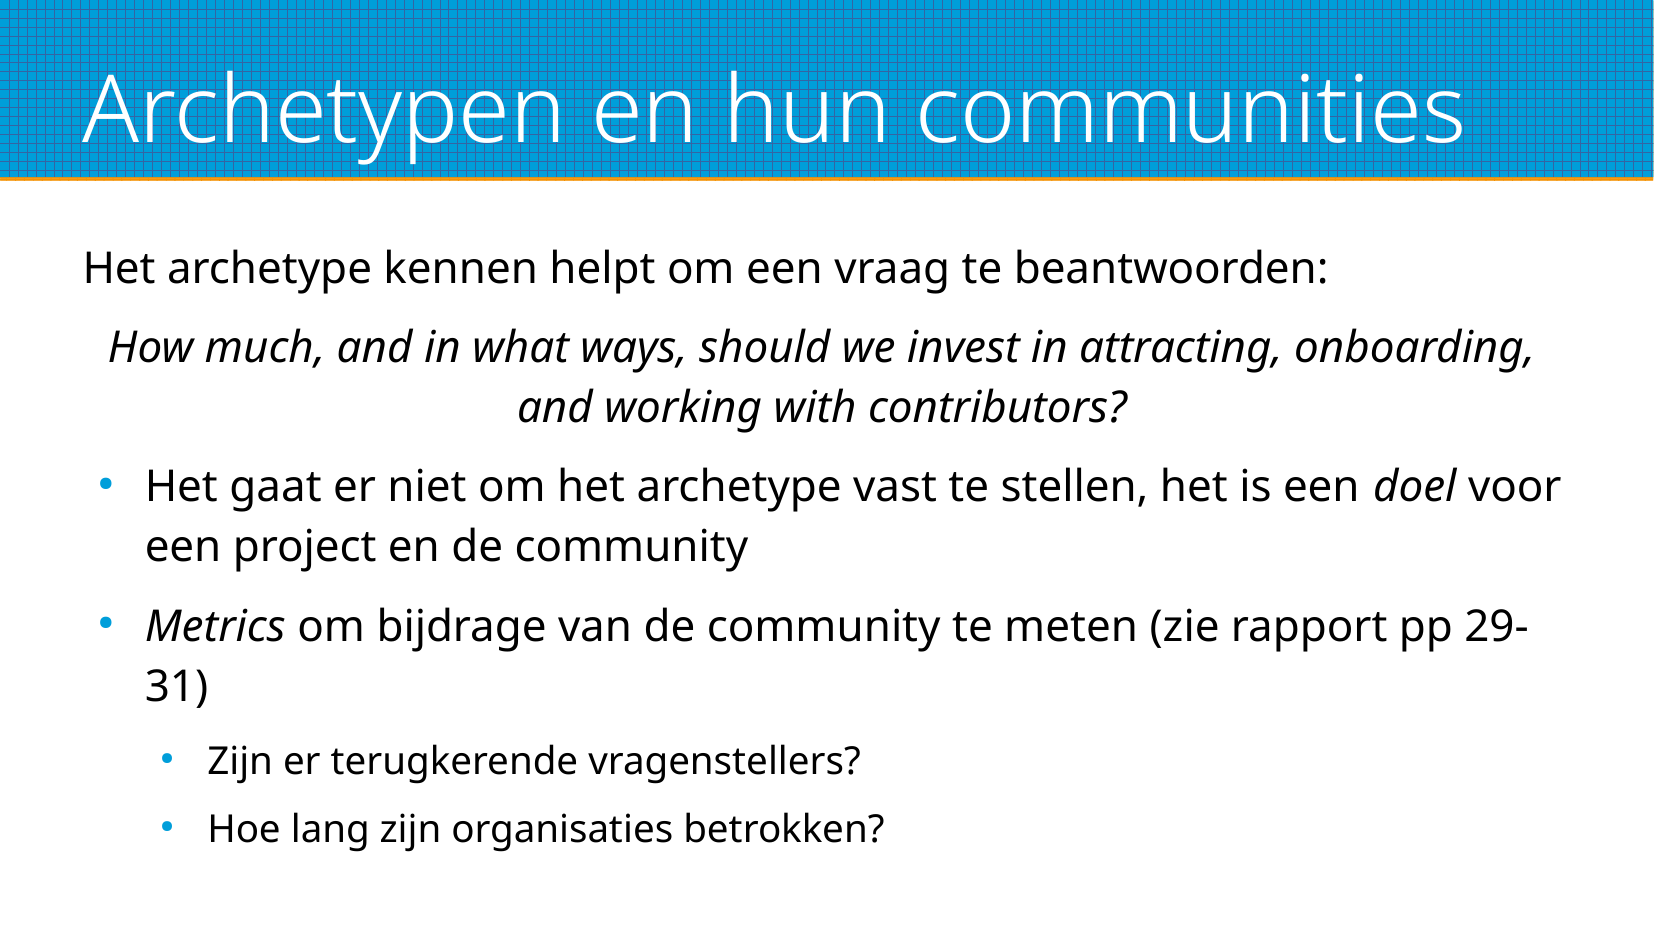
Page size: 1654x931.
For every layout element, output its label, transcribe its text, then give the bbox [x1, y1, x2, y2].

title Archetypen en hun communities [82, 14, 1571, 171]
list Het archetype kennen helpt om een vraag te beantwoorden: How much, and in what ways, should we invest in attracting, onboarding, and working with contributors? Het gaat er niet om het archetype vast te stellen, het is een doel voor een project en de community Metrics om bijdrage van de community te meten (zie rapport pp 29-31) Zijn er terugkerende vragenstellers? Hoe lang zijn organisaties betrokken? [82, 236, 1563, 857]
